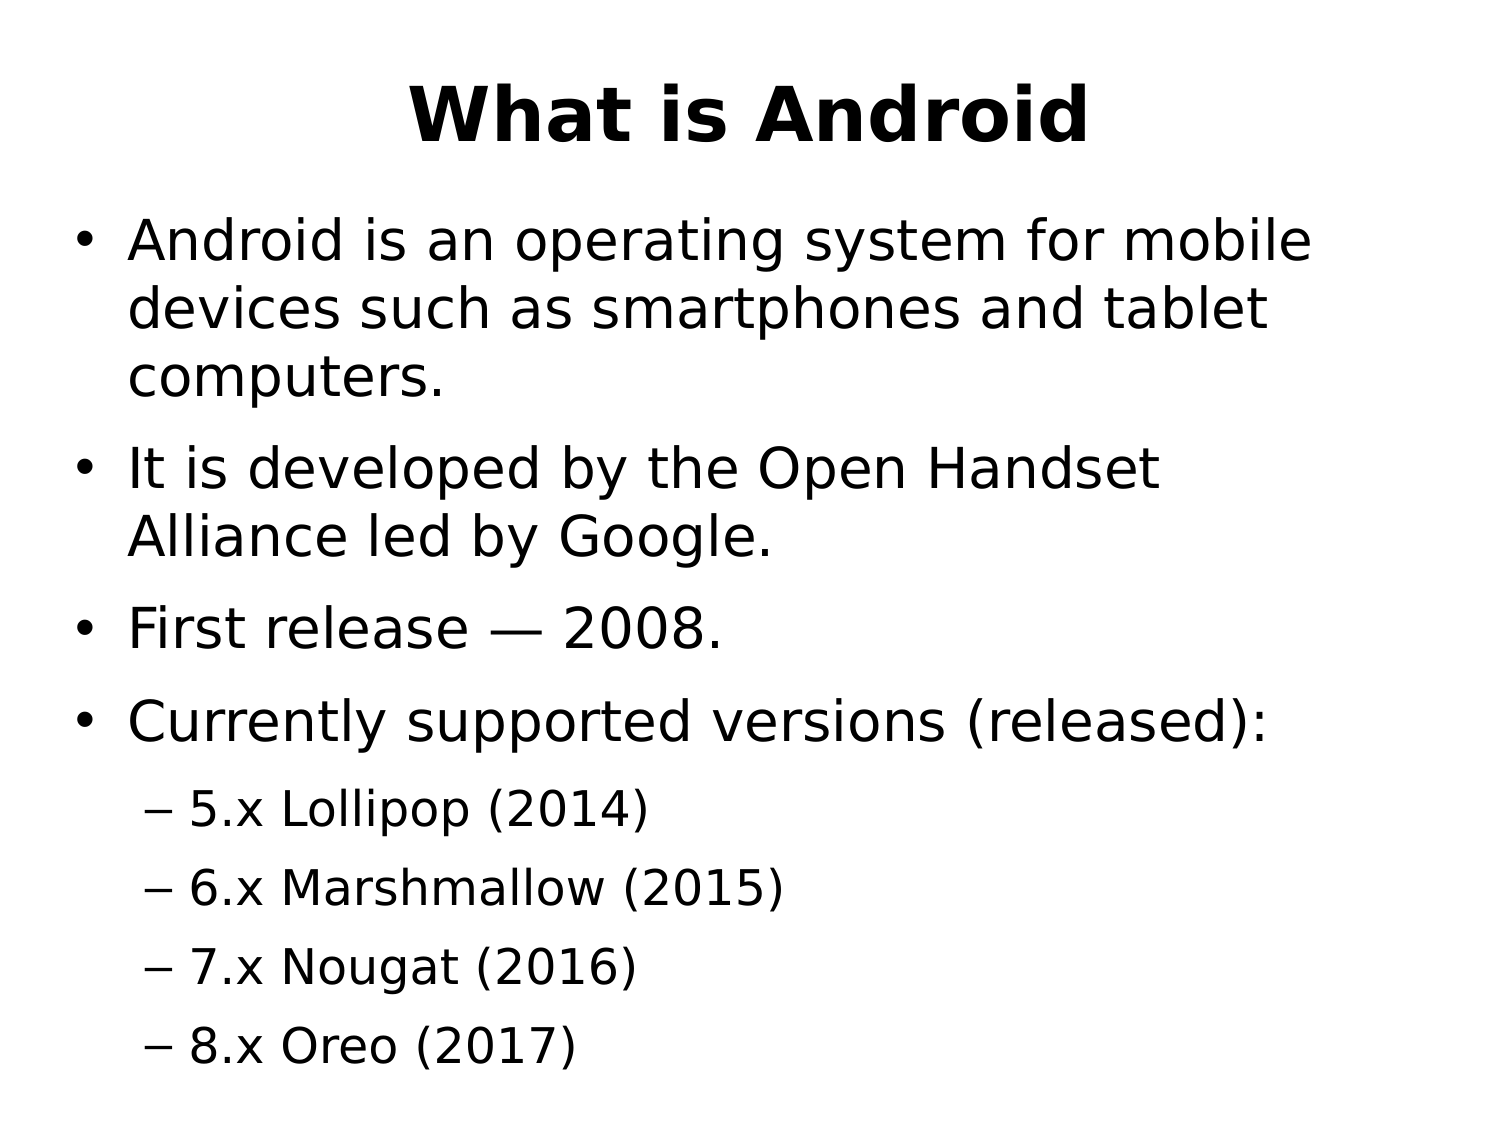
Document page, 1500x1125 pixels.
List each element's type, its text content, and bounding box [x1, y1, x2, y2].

list Android is an operating system for mobile devices such as smartphones and tablet computers. It is developed by the Open Handset Alliance led by Google. First release — 2008. Currently supported versions (released): 5.x Lollipop (2014) 6.x Marshmallow (2015) 7.x Nougat (2016) 8.x Oreo (2017) [75, 204, 1395, 1075]
title What is Android [75, 44, 1425, 177]
